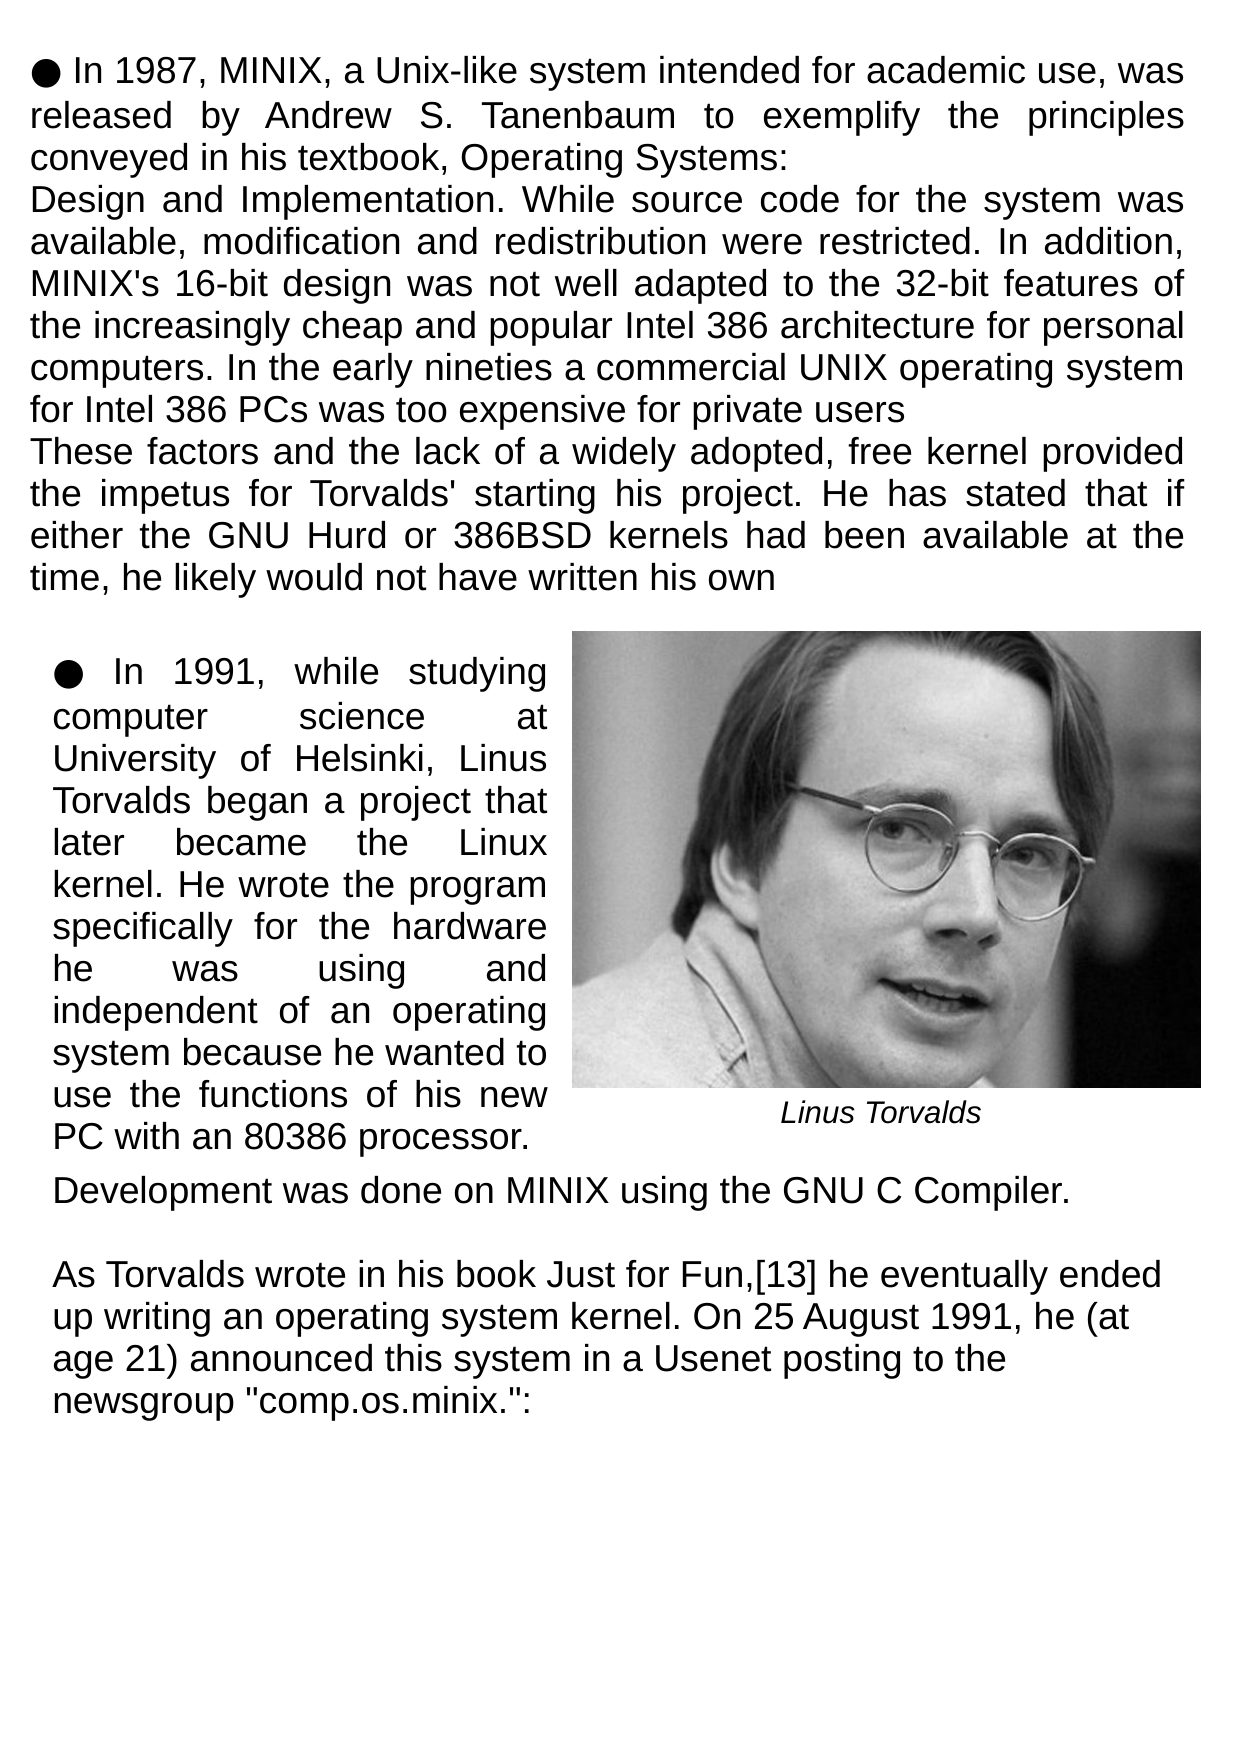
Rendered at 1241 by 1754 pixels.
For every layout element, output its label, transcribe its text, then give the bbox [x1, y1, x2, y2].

text_box Development was done on MINIX using the GNU C Compiler. As Torvalds wrote in his book Just for Fun,[13] he eventually ended up writing an operating system kernel. On 25 August 1991, he (at age 21) announced this system in a Usenet posting to the newsgroup "comp.os.minix.": [37, 1162, 1201, 1430]
picture [572, 631, 1201, 1088]
text_box ● In 1991, while studying computer science at University of Helsinki, Linus Torvalds began a project that later became the Linux kernel. He wrote the program specifically for the hardware he was using and independent of an operating system because he wanted to use the functions of his new PC with an 80386 processor. [37, 637, 563, 1162]
text_box ● In 1987, MINIX, a Unix-like system intended for academic use, was released by Andrew S. Tanenbaum to exemplify the principles conveyed in his textbook, Operating Systems: Design and Implementation. While source code for the system was available, modification and redistribution were restricted. In addition, MINIX's 16-bit design was not well adapted to the 32-bit features of the increasingly cheap and popular Intel 386 architecture for personal computers. In the early nineties a commercial UNIX operating system for Intel 386 PCs was too expensive for private users These factors and the lack of a widely adopted, free kernel provided the impetus for Torvalds' starting his project. He has stated that if either the GNU Hurd or 386BSD kernels had been available at the time, he likely would not have written his own [15, 0, 1201, 687]
text_box Linus Torvalds [600, 1087, 1163, 1138]
